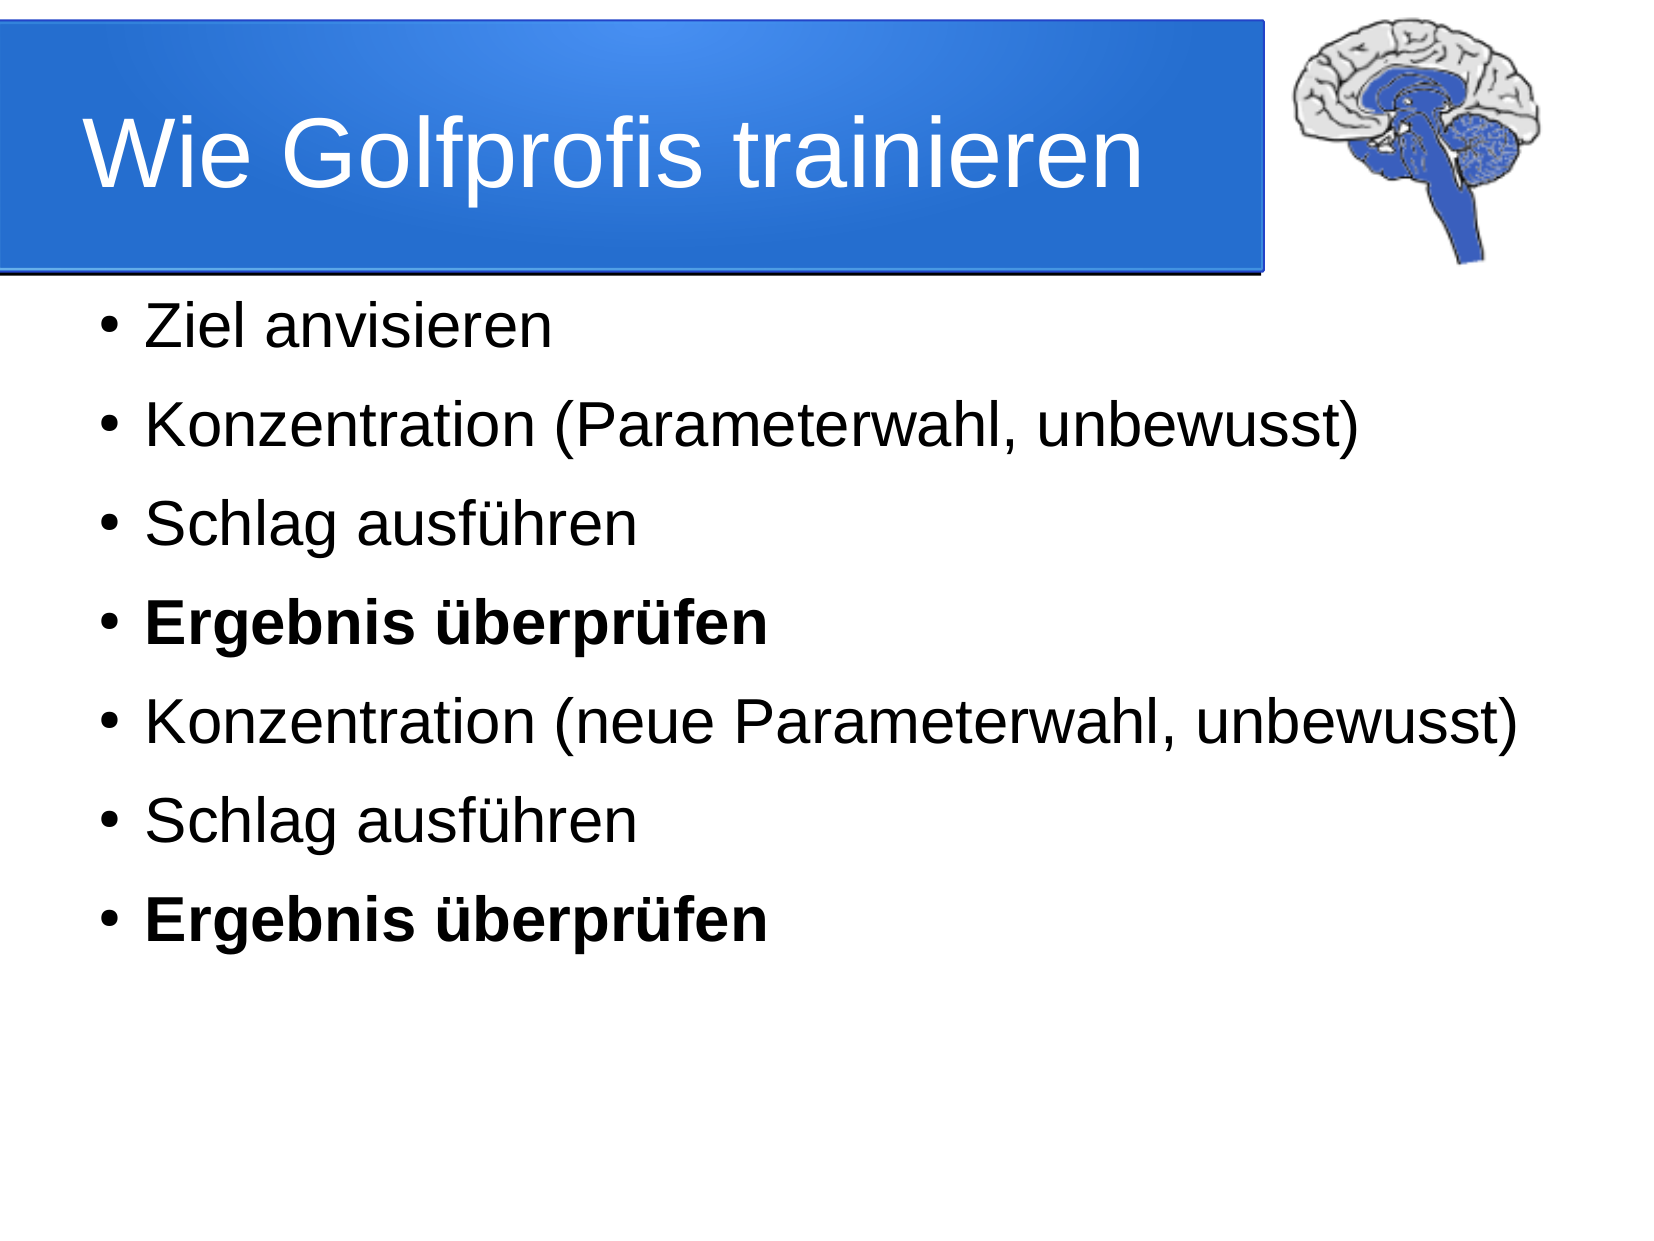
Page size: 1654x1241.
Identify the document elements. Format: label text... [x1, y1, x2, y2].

title Wie Golfprofis trainieren [82, 49, 1250, 257]
picture [1290, 16, 1549, 269]
list Ziel anvisieren Konzentration (Parameterwahl, unbewusst) Schlag ausführen Ergebnis überprüfen Konzentration (neue Parameterwahl, unbewusst) Schlag ausführen Ergebnis überprüfen [82, 290, 1538, 1010]
